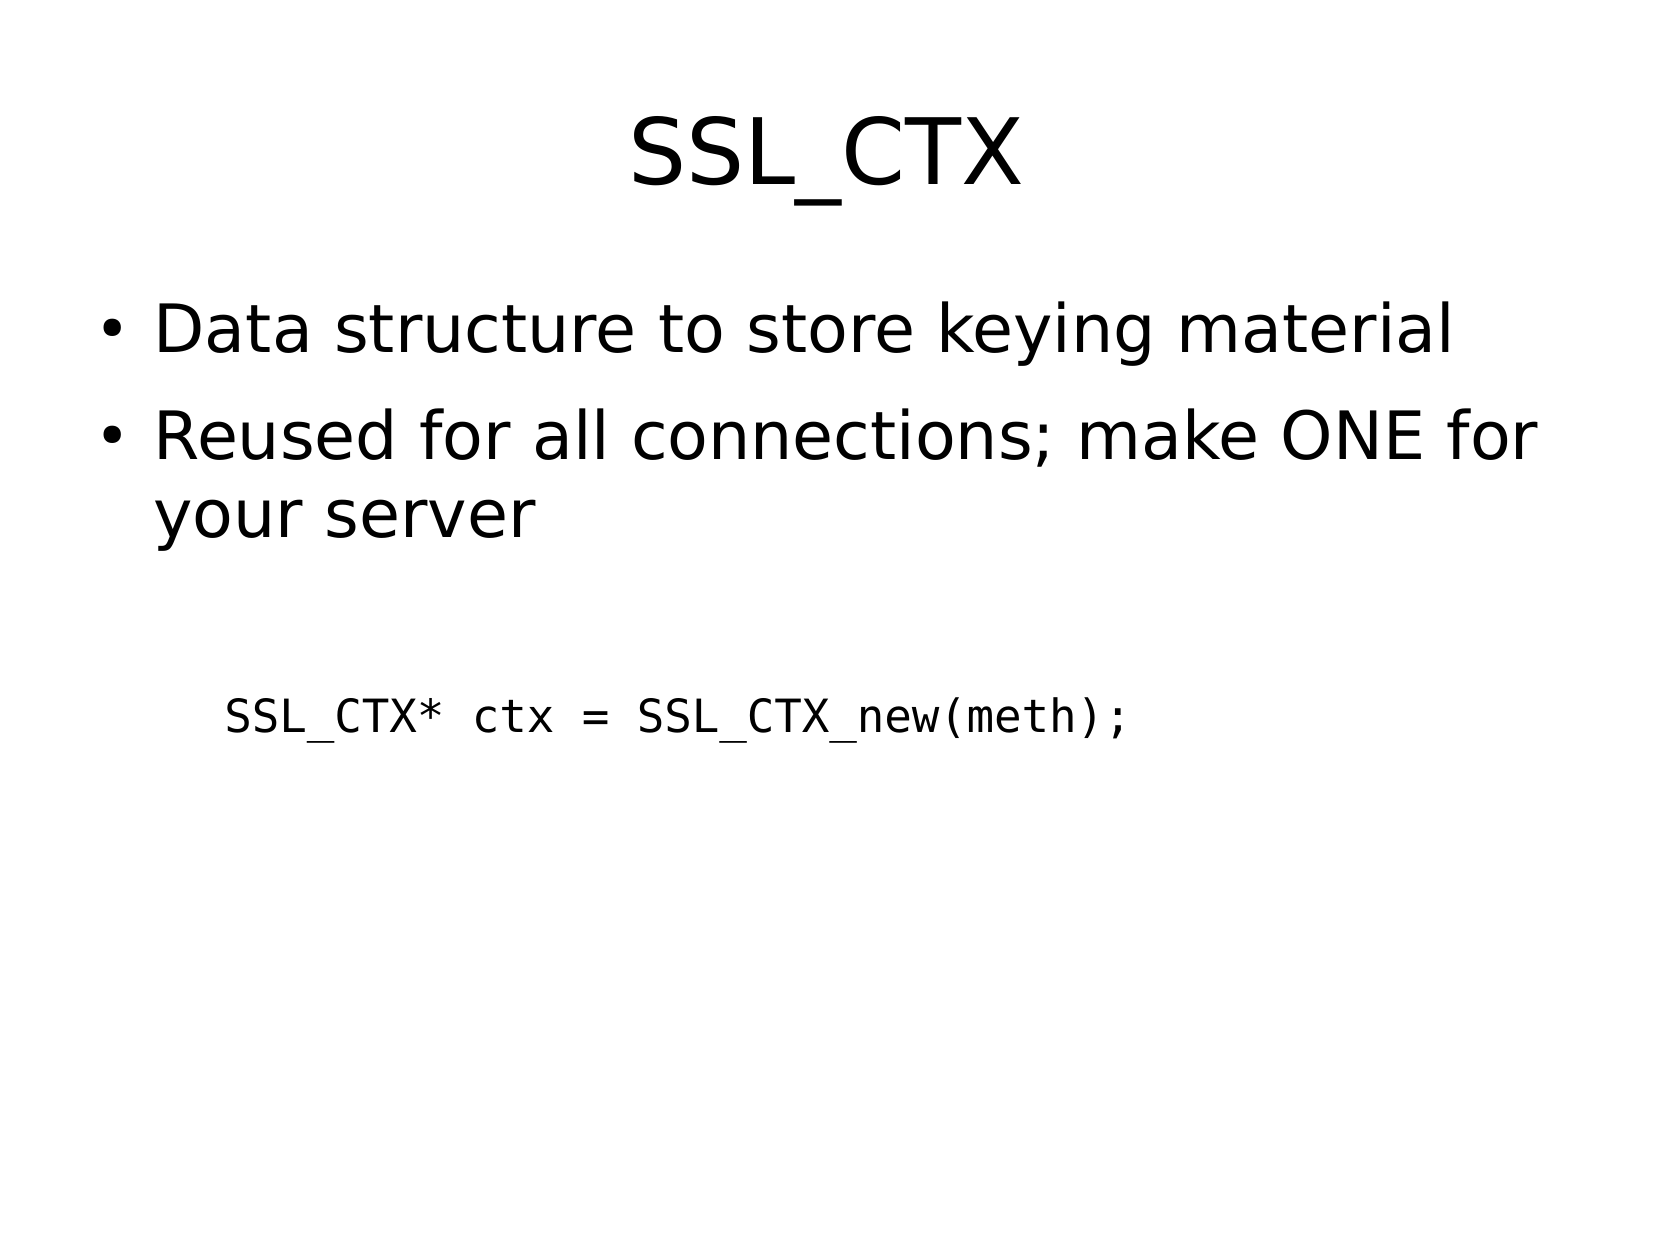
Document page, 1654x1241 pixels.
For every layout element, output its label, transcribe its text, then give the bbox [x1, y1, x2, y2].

title SSL_CTX [82, 56, 1571, 250]
list Data structure to store keying material Reused for all connections; make ONE for your server SSL_CTX* ctx = SSL_CTX_new(meth); [82, 290, 1571, 1109]
